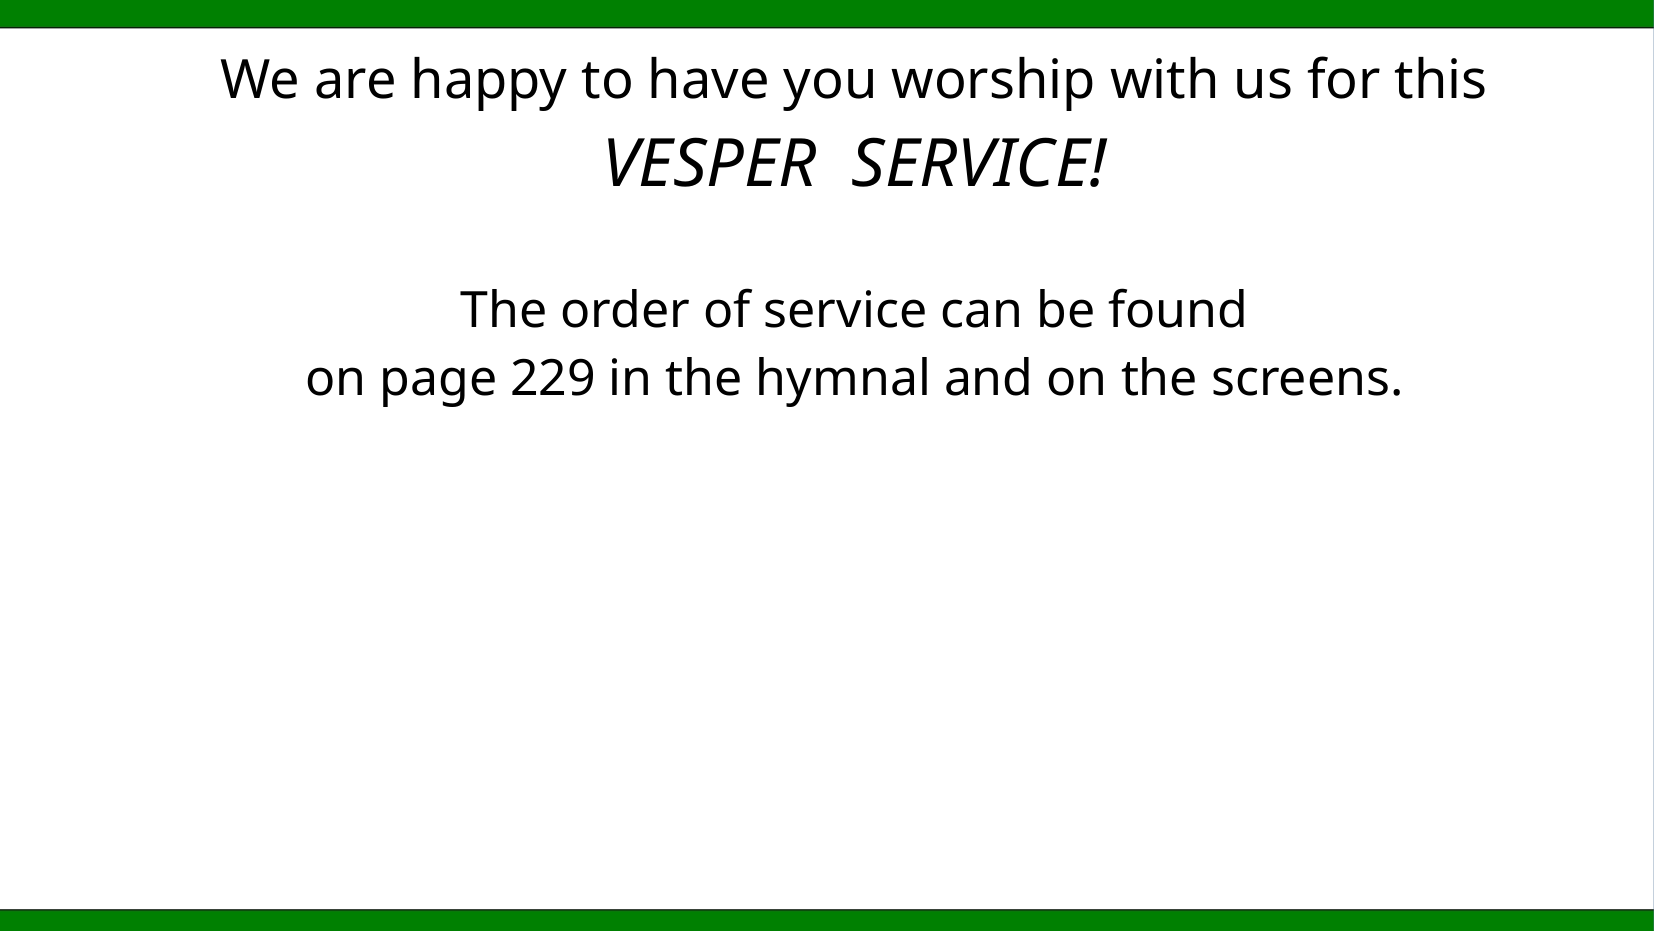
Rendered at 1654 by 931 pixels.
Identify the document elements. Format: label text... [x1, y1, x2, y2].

text_box We are happy to have you worship with us for this VESPER SERVICE! The order of service can be found on page 229 in the hymnal and on the screens. [150, 33, 1561, 421]
picture [0, 0, 1654, 931]
